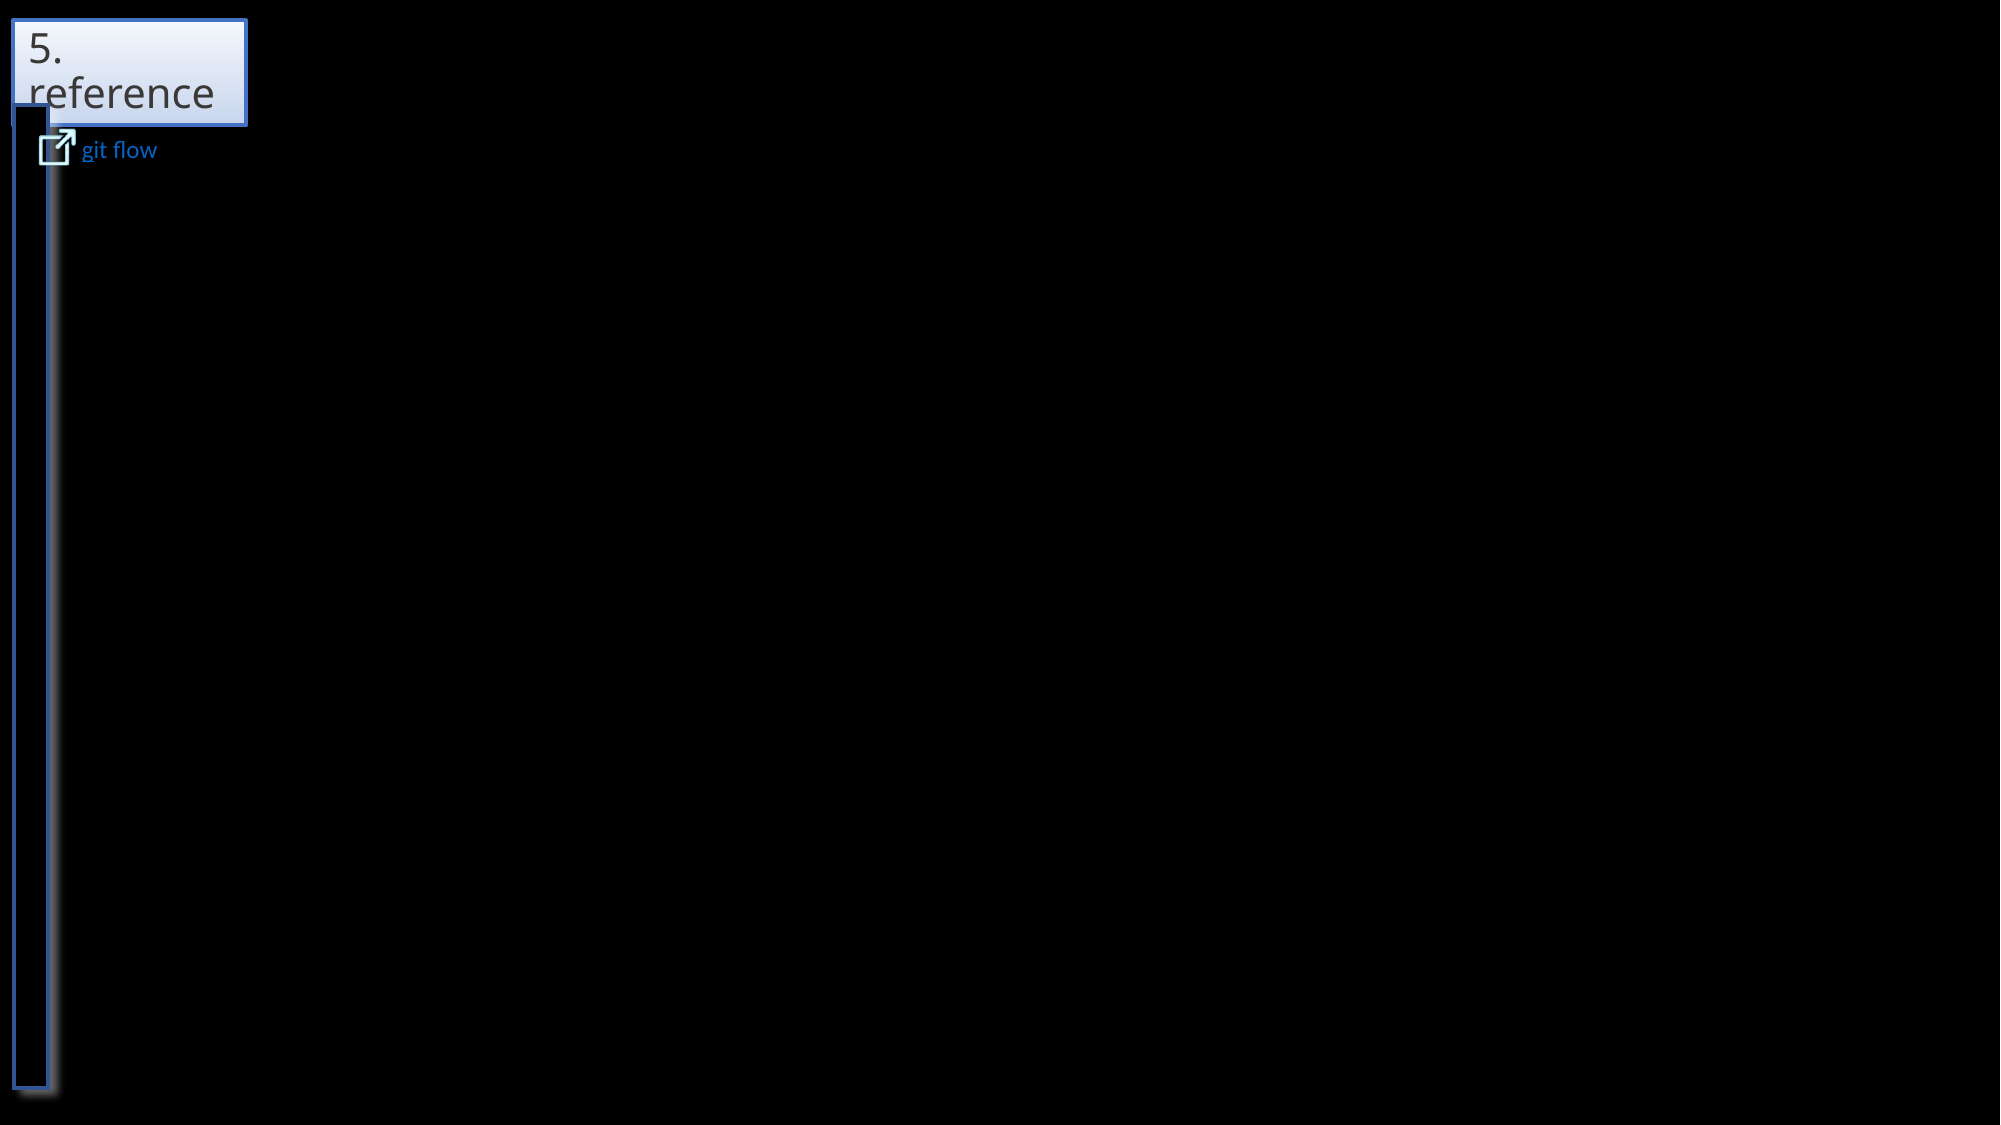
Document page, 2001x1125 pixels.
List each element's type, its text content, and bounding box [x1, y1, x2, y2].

text_box [14, 105, 49, 1088]
text_box git flow [67, 126, 173, 172]
picture [34, 124, 80, 170]
title 5. reference [13, 20, 246, 81]
